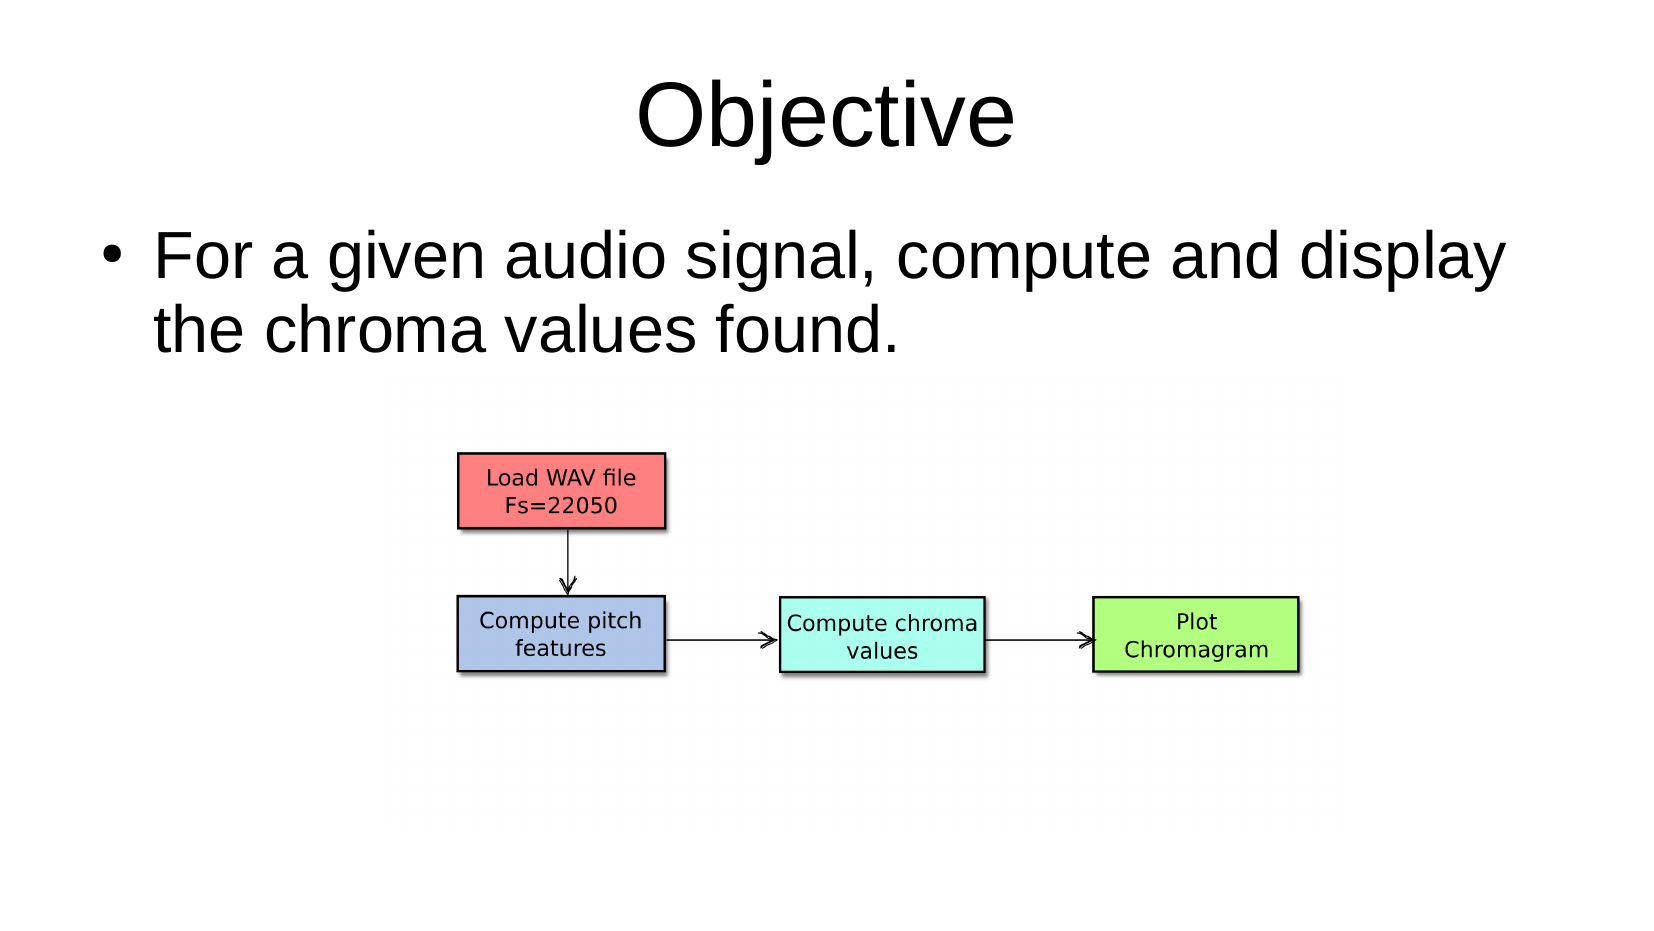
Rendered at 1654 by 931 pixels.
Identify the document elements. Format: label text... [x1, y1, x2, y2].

title Objective [82, 37, 1571, 193]
picture [388, 374, 1351, 828]
list For a given audio signal, compute and display the chroma values found. [82, 217, 1571, 758]
